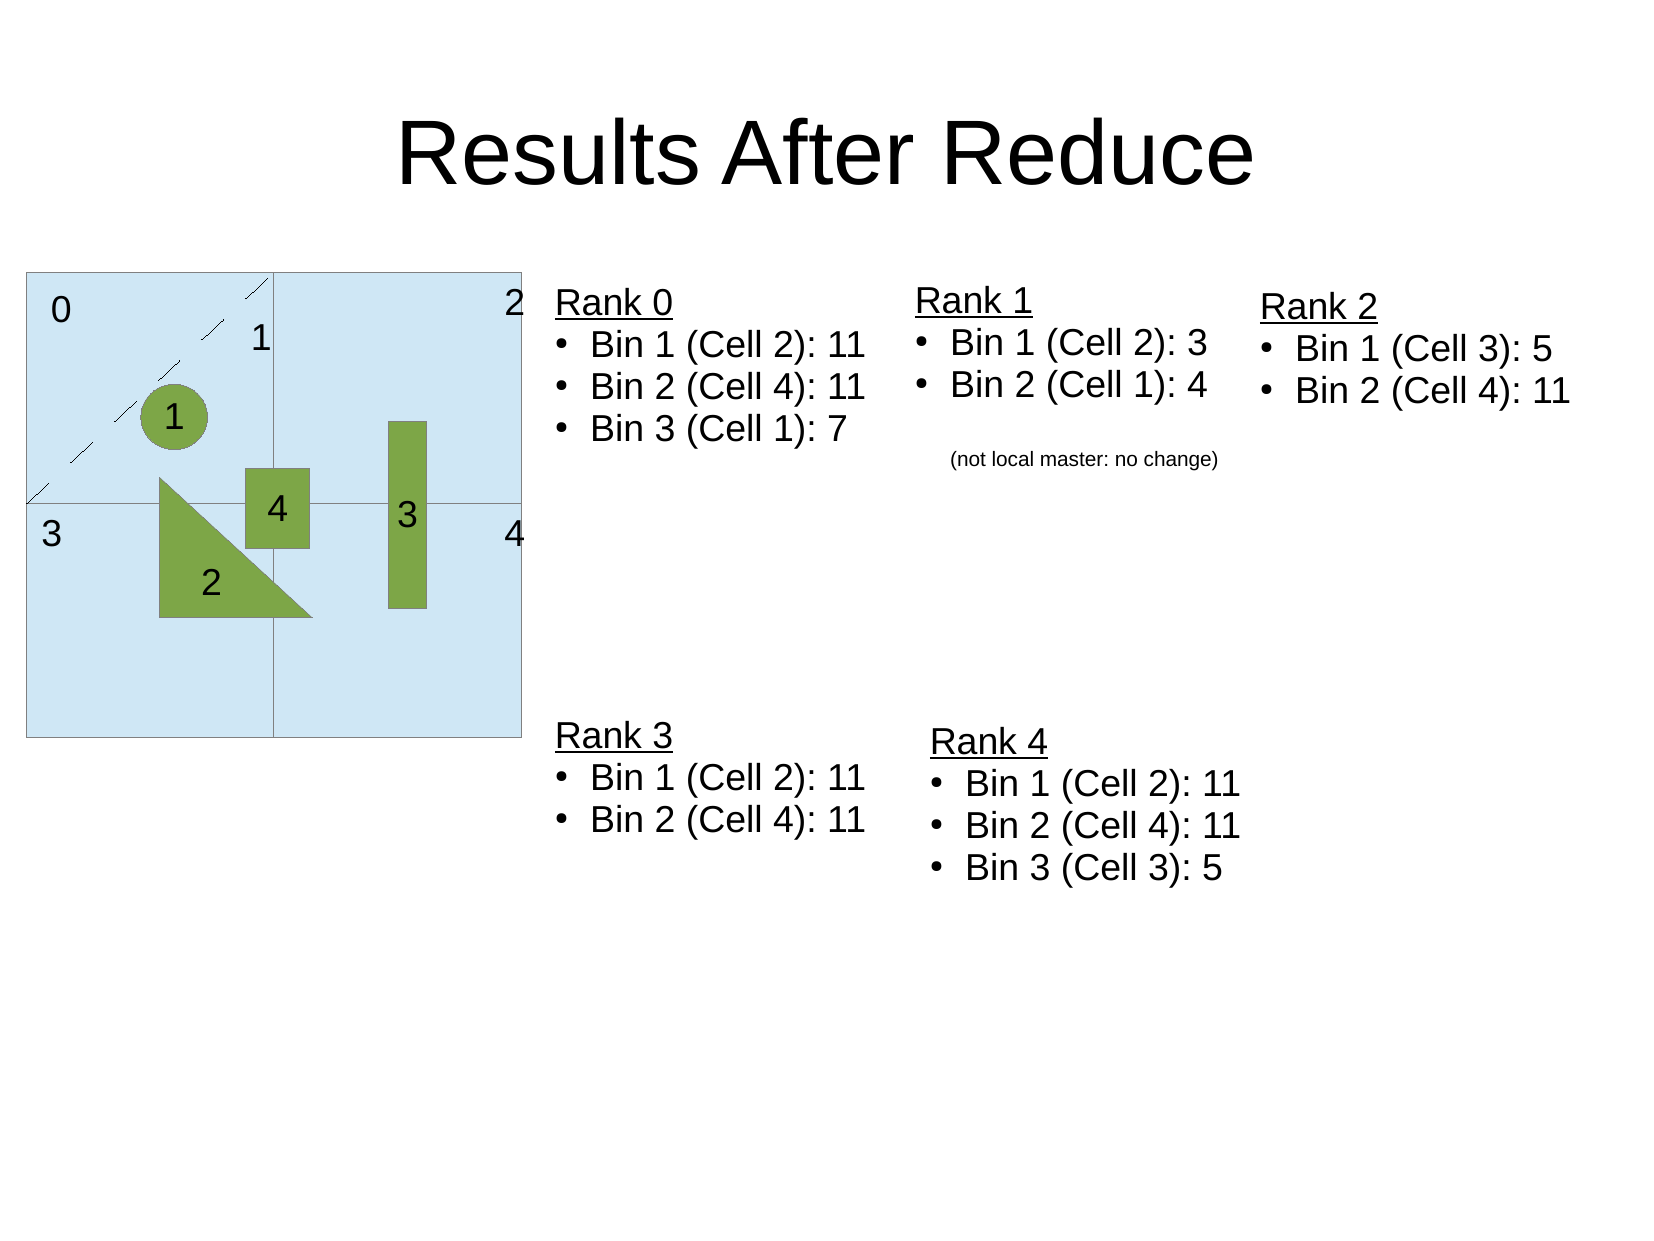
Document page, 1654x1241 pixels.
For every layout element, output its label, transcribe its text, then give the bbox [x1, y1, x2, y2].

text_box 3 [388, 421, 427, 609]
text_box 4 [489, 505, 540, 563]
text_box Rank 0 Bin 1 (Cell 2): 11 Bin 2 (Cell 4): 11 Bin 3 (Cell 1): 7 [540, 274, 886, 678]
text_box [26, 272, 522, 738]
text_box Rank 1 Bin 1 (Cell 2): 3 Bin 2 (Cell 1): 4 (not local master: no change) [900, 272, 1246, 676]
text_box Rank 3 Bin 1 (Cell 2): 11 Bin 2 (Cell 4): 11 [540, 707, 886, 1111]
title Results After Reduce [82, 49, 1571, 257]
text_box 2 [159, 477, 313, 618]
text_box 2 [489, 274, 540, 331]
text_box 4 [245, 468, 310, 549]
text_box 1 [236, 309, 287, 367]
text_box 0 [36, 281, 87, 339]
text_box 3 [26, 505, 78, 563]
text_box 1 [140, 384, 208, 450]
text_box Rank 2 Bin 1 (Cell 3): 5 Bin 2 (Cell 4): 11 [1245, 278, 1591, 682]
text_box Rank 4 Bin 1 (Cell 2): 11 Bin 2 (Cell 4): 11 Bin 3 (Cell 3): 5 [915, 713, 1261, 1117]
